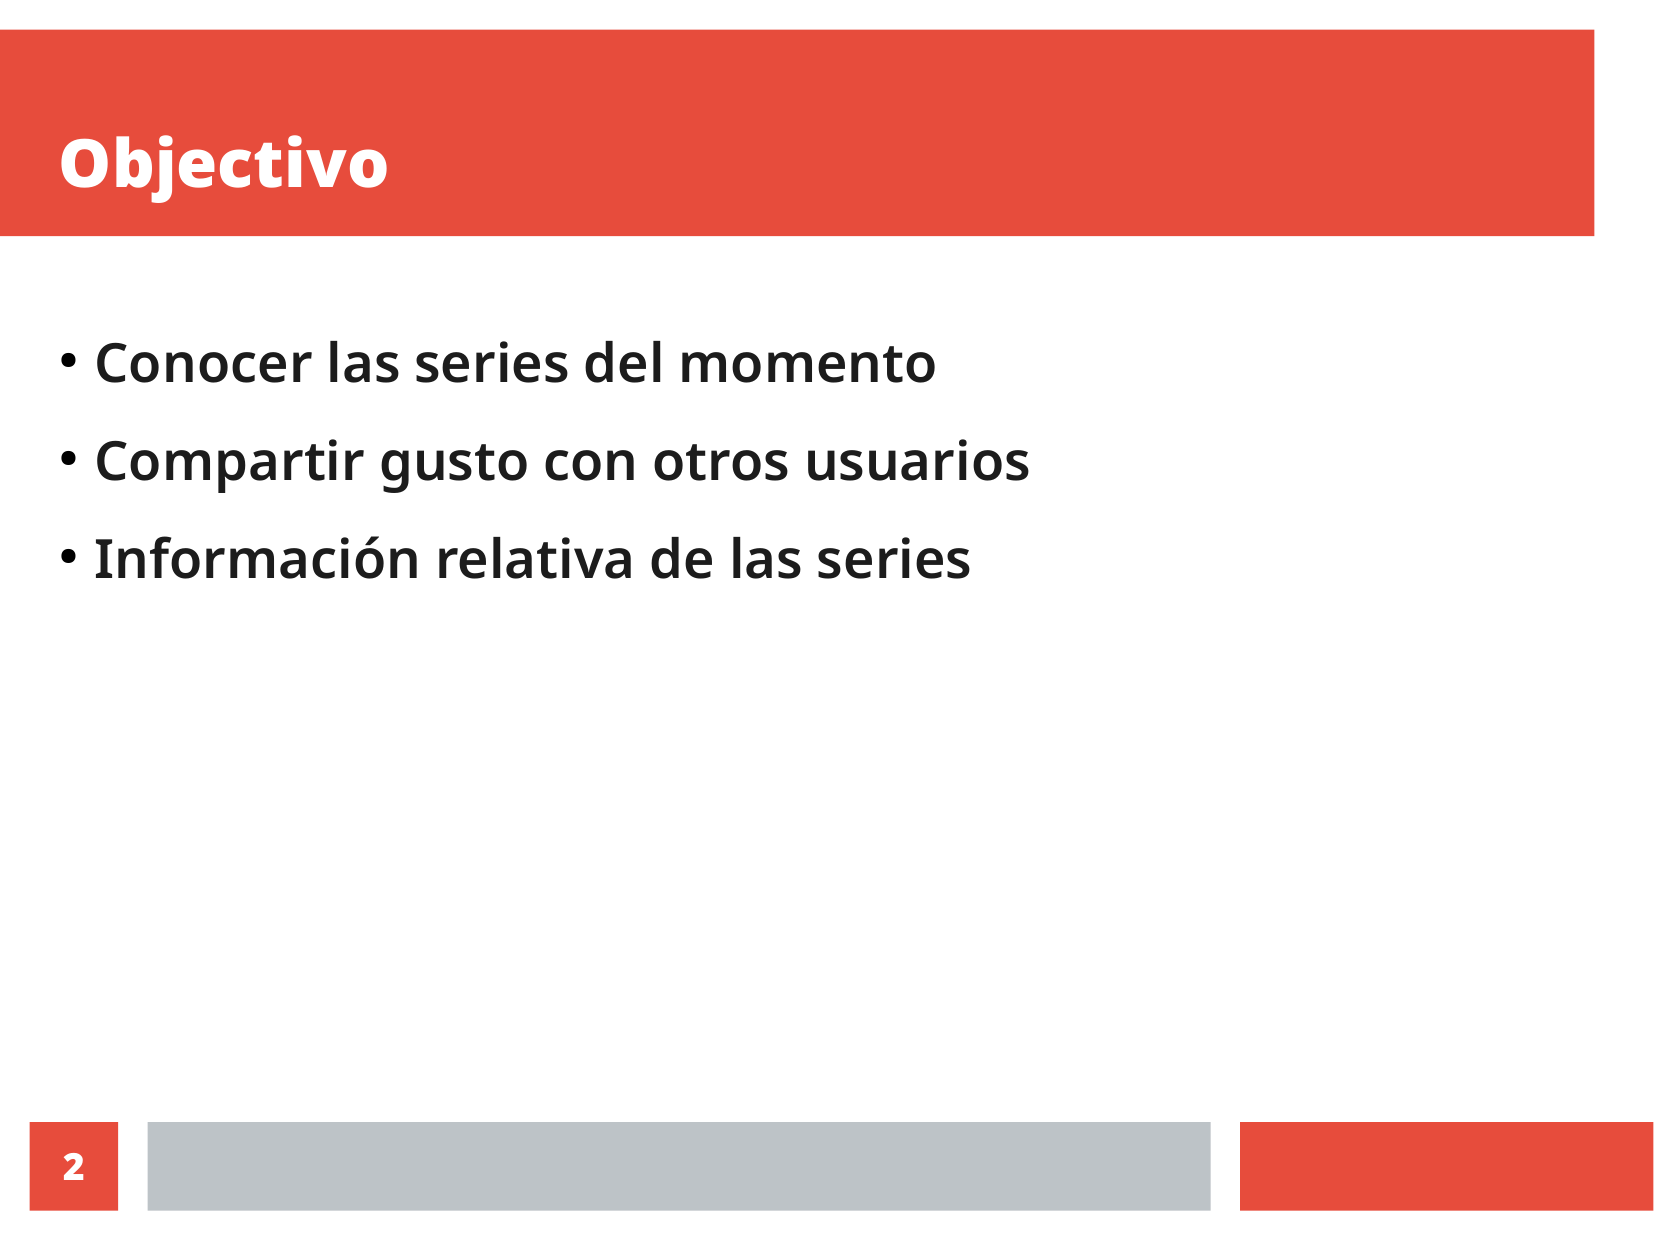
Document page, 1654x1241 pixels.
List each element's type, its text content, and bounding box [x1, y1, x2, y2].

list Conocer las series del momento Compartir gusto con otros usuarios Información relativa de las series [59, 324, 1565, 1093]
title Objectivo [59, 59, 1595, 207]
